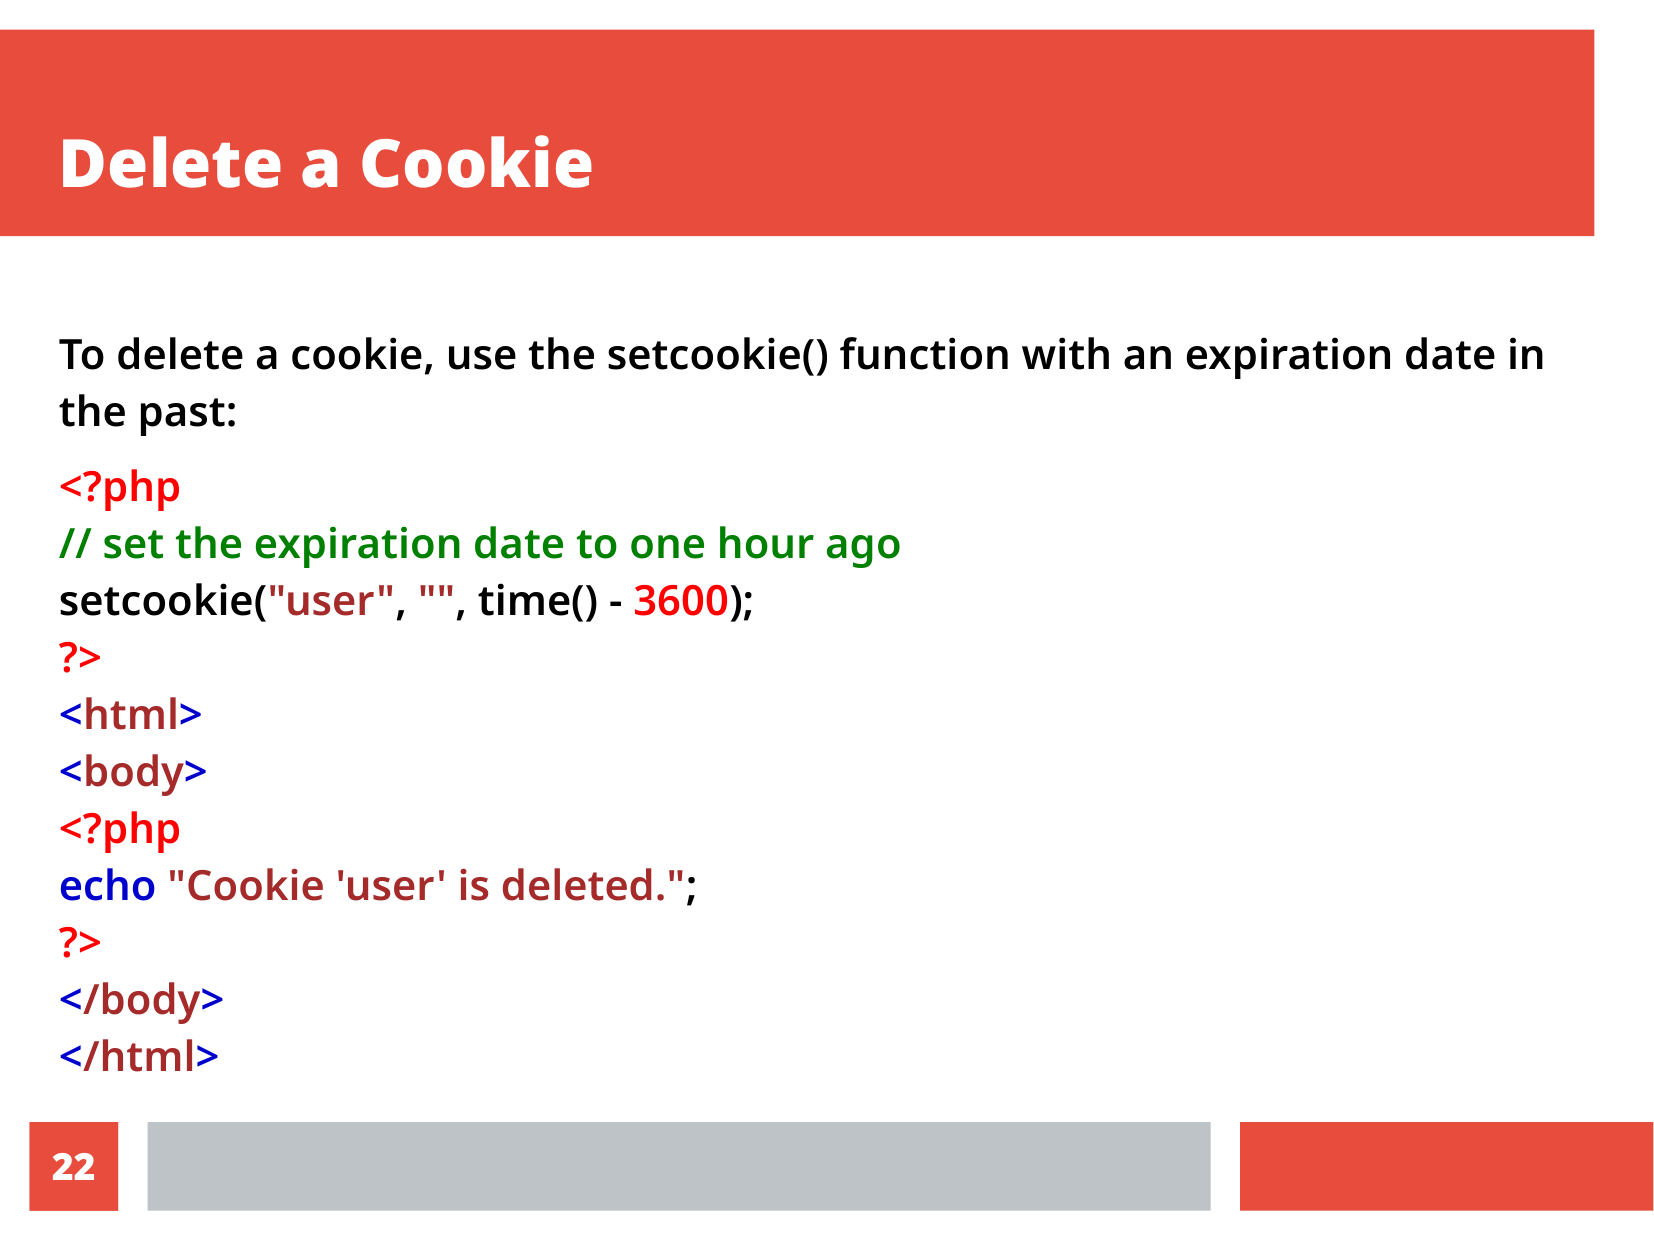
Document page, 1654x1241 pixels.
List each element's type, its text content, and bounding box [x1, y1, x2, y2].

title Delete a Cookie [59, 59, 1595, 207]
list To delete a cookie, use the setcookie() function with an expiration date in the past: <?php // set the expiration date to one hour ago setcookie("user", "", time() - 3600); ?> <html> <body> <?php echo "Cookie 'user' is deleted."; ?> </body> </html> [59, 324, 1565, 1093]
